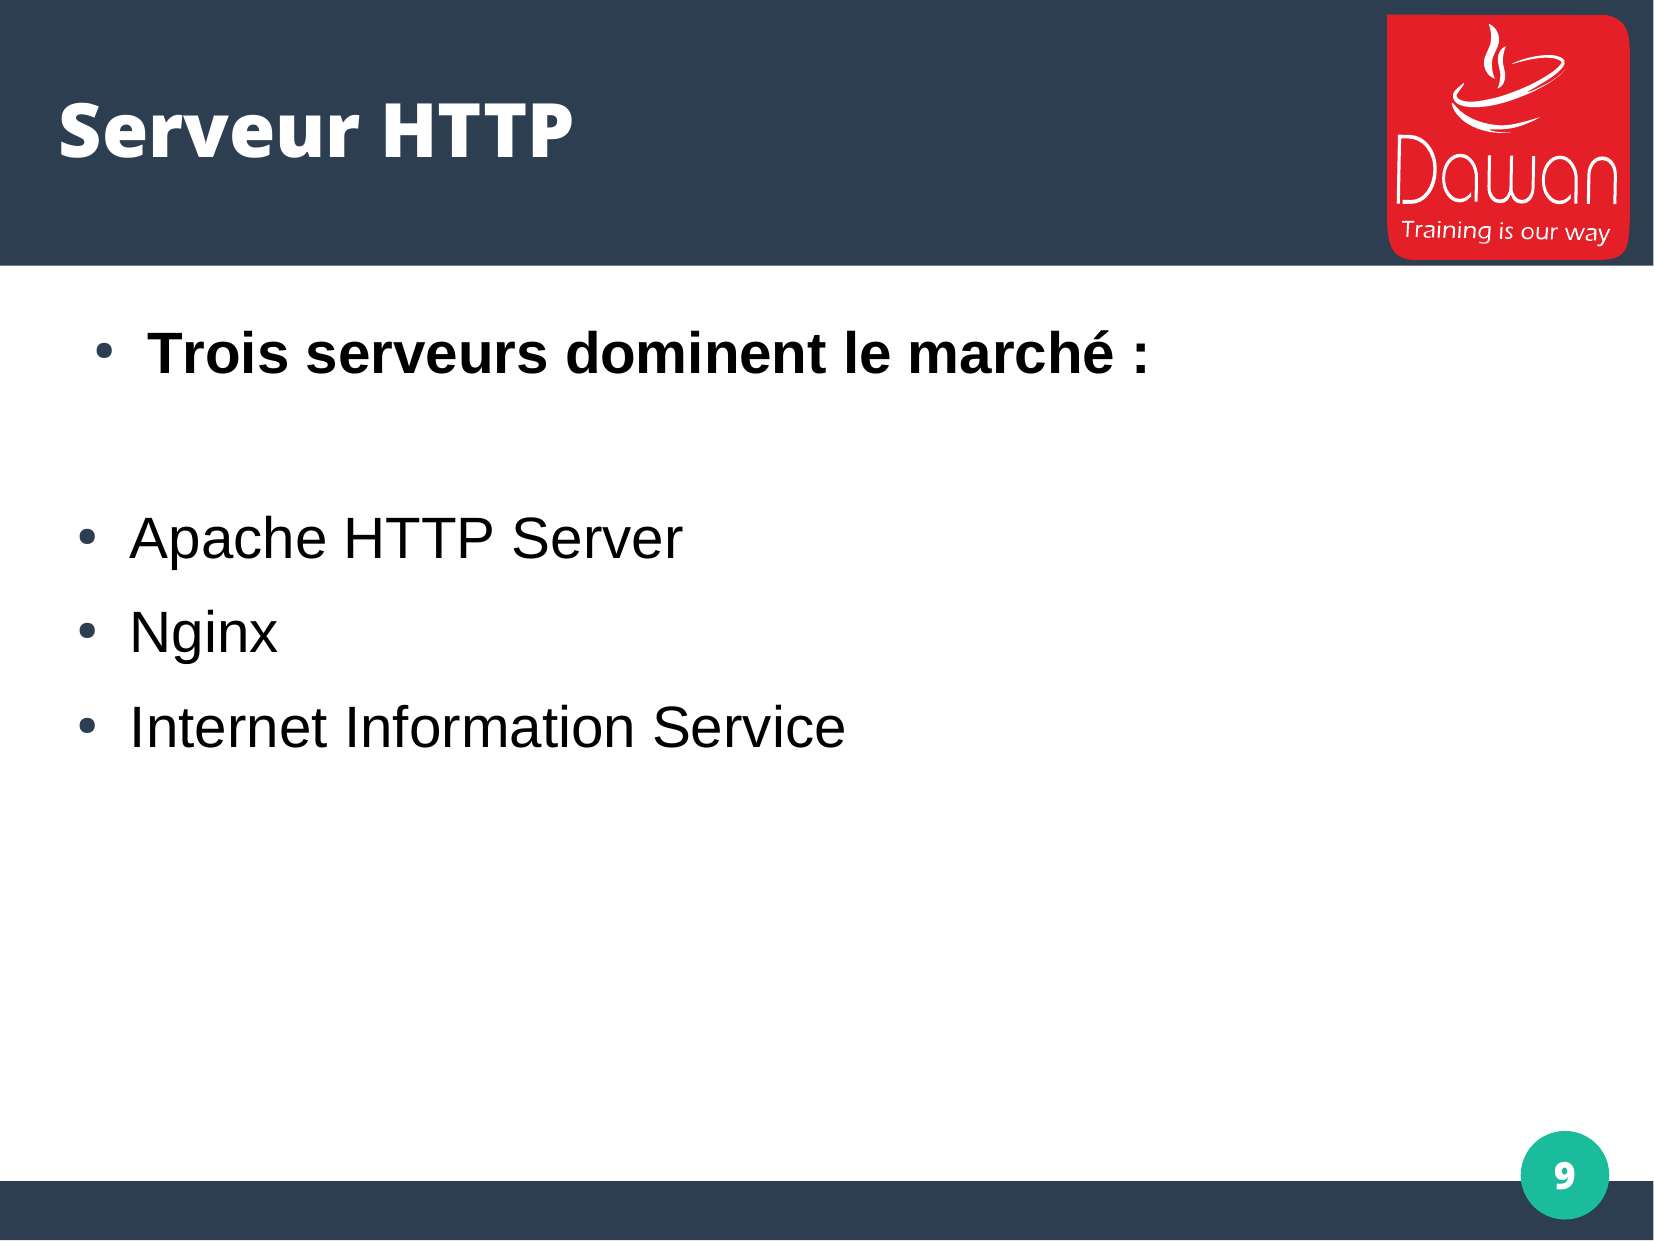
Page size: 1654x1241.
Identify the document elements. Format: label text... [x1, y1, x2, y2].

title Serveur HTTP [59, 49, 1387, 207]
picture [1387, 14, 1630, 260]
list Trois serveurs dominent le marché : Apache HTTP Server Nginx Internet Information Service [59, 324, 1595, 1152]
